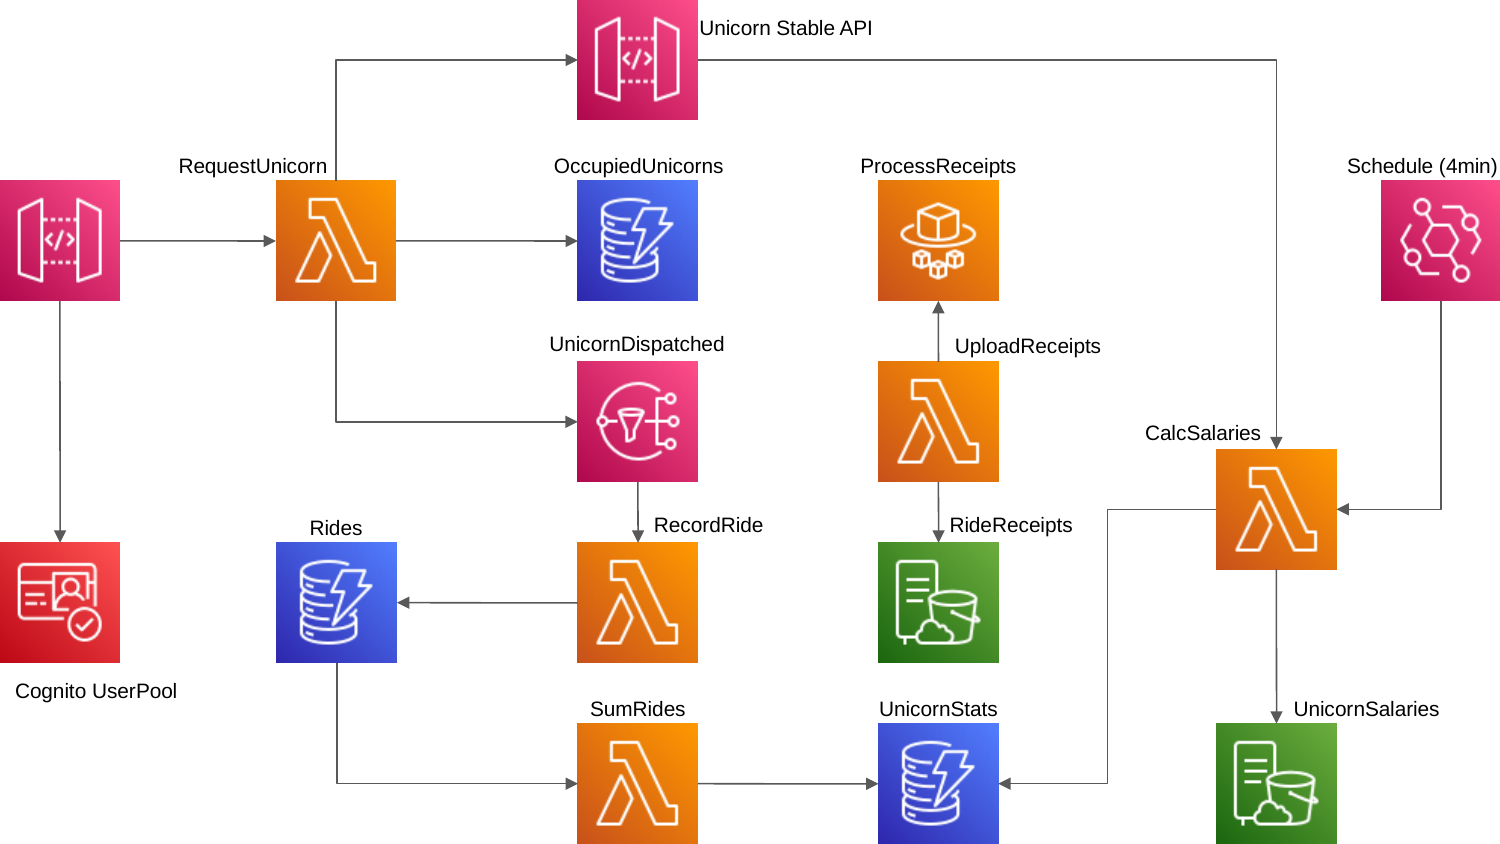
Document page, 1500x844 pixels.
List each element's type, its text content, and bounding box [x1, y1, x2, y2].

picture [878, 361, 999, 482]
picture [577, 372, 698, 482]
text_box UnicornDispatched [528, 316, 745, 372]
text_box CalcSalaries [1104, 404, 1302, 460]
text_box UnicornSalaries [1276, 680, 1457, 736]
picture [276, 180, 396, 301]
text_box Cognito UserPool [0, 662, 197, 718]
text_box UploadReceipts [929, 317, 1127, 373]
text_box OccupiedUnicorns [530, 137, 747, 193]
picture [1216, 723, 1337, 844]
picture [0, 180, 120, 301]
picture [1381, 193, 1500, 301]
picture [0, 542, 120, 662]
text_box UnicornStats [860, 680, 1017, 736]
picture [878, 193, 999, 301]
text_box Unicorn Stable API [684, 0, 902, 56]
text_box RecordRide [638, 497, 784, 553]
text_box RideReceipts [933, 497, 1089, 553]
text_box Rides [283, 499, 389, 555]
picture [577, 542, 698, 663]
picture [276, 542, 397, 663]
picture [878, 736, 999, 844]
picture [1216, 449, 1337, 570]
text_box RequestUnicorn [163, 137, 349, 193]
picture [577, 193, 698, 301]
picture [577, 736, 698, 844]
picture [577, 0, 698, 120]
picture [878, 542, 999, 663]
text_box SumRides [565, 680, 711, 736]
text_box Schedule (4min) [1323, 137, 1500, 193]
text_box ProcessReceipts [840, 137, 1037, 193]
